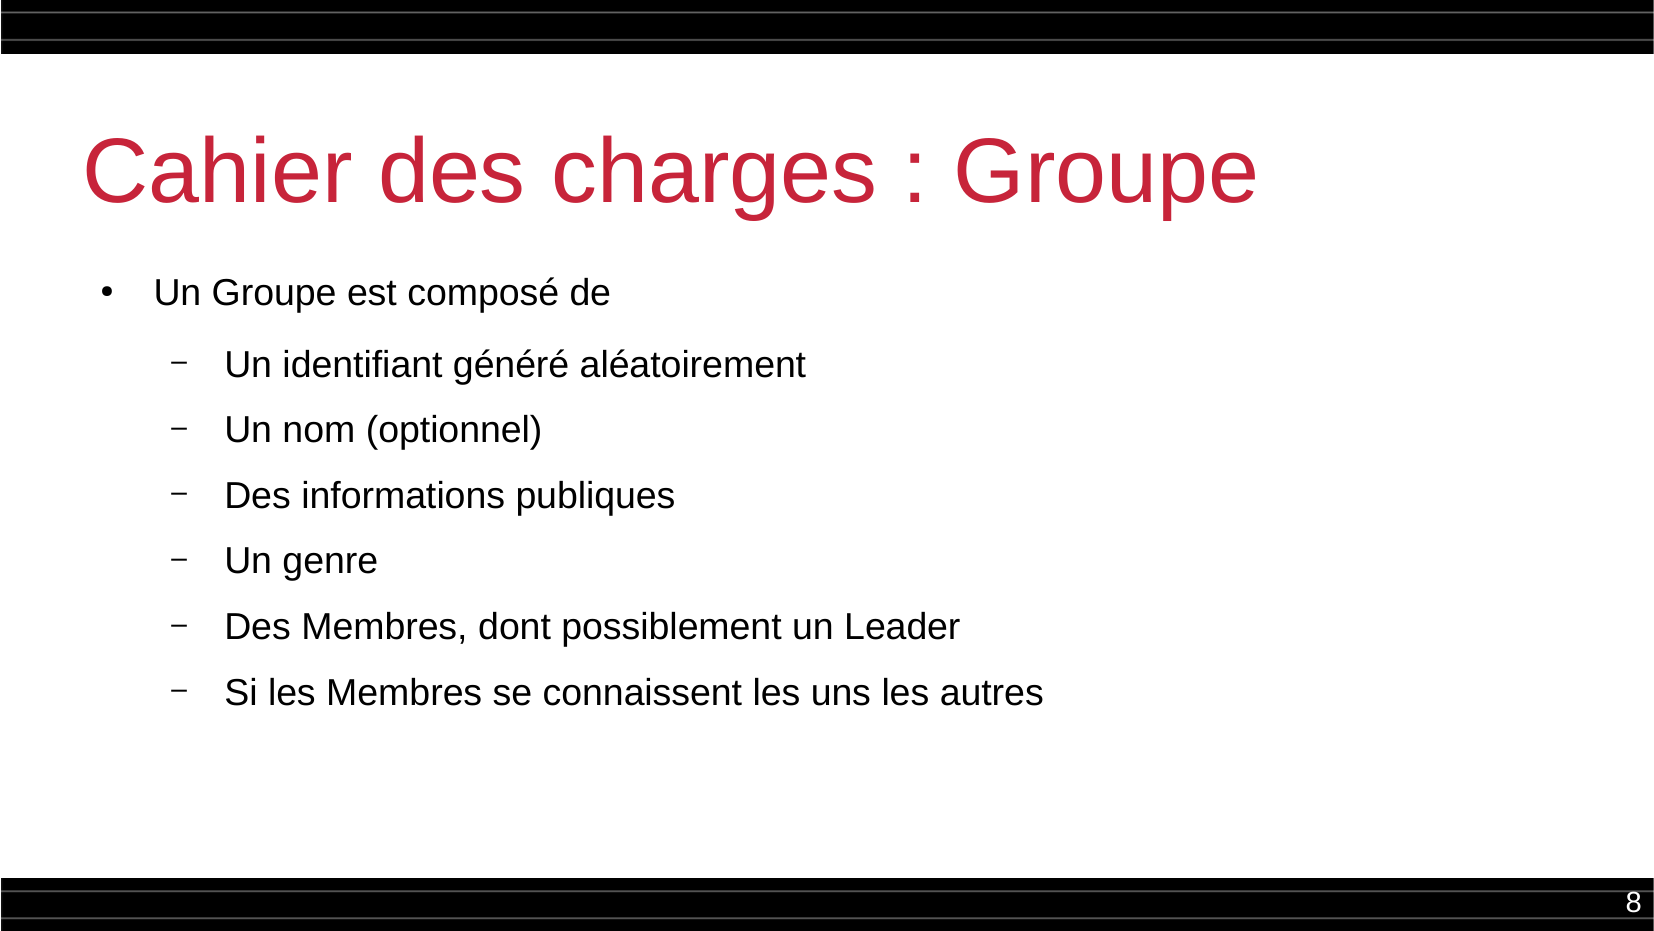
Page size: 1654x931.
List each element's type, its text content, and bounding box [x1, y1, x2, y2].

title Cahier des charges : Groupe [82, 92, 1571, 249]
list Un Groupe est composé de Un identifiant généré aléatoirement Un nom (optionnel) Des informations publiques Un genre Des Membres, dont possiblement un Leader Si les Membres se connaissent les uns les autres [82, 271, 1571, 851]
picture [1, 0, 1654, 54]
picture [1, 878, 1654, 931]
